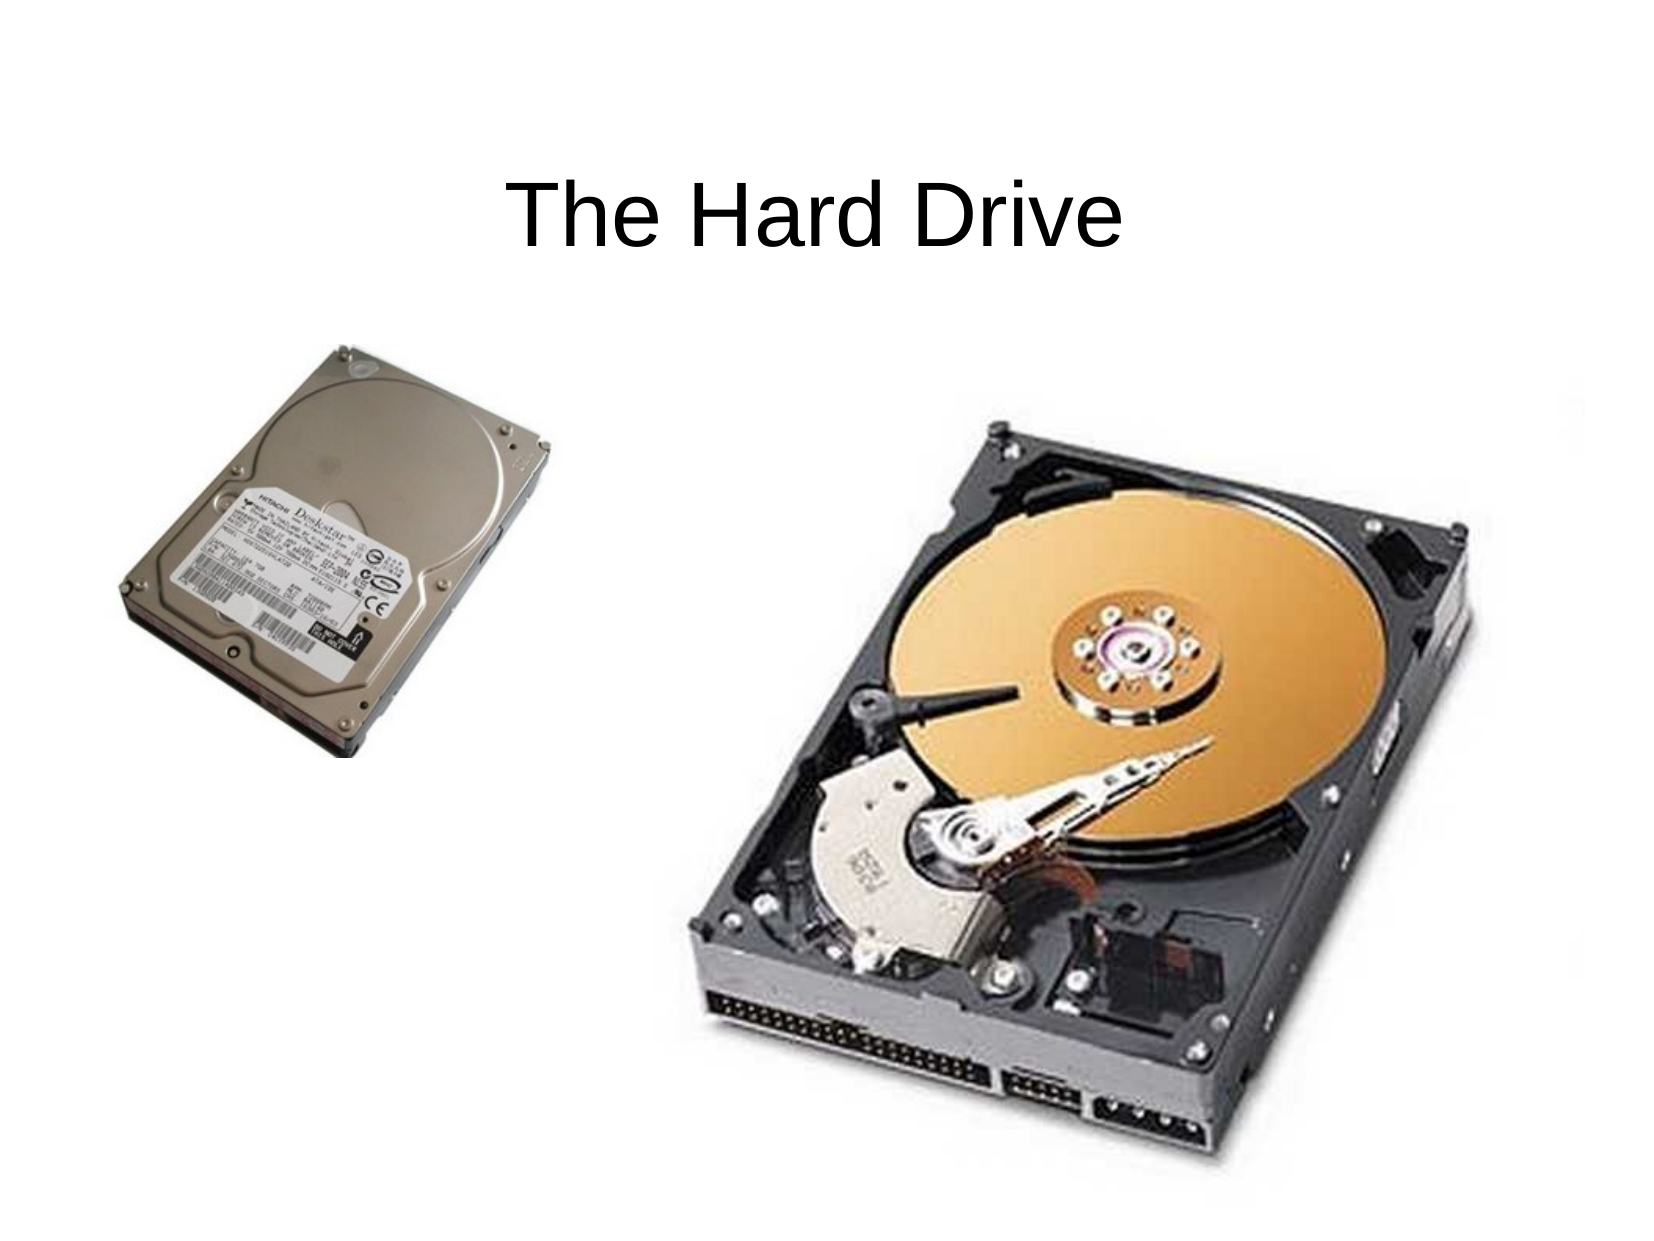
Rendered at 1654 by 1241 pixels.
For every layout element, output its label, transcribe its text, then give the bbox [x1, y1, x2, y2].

picture [55, 303, 1585, 1241]
title The Hard Drive [168, 17, 1463, 273]
